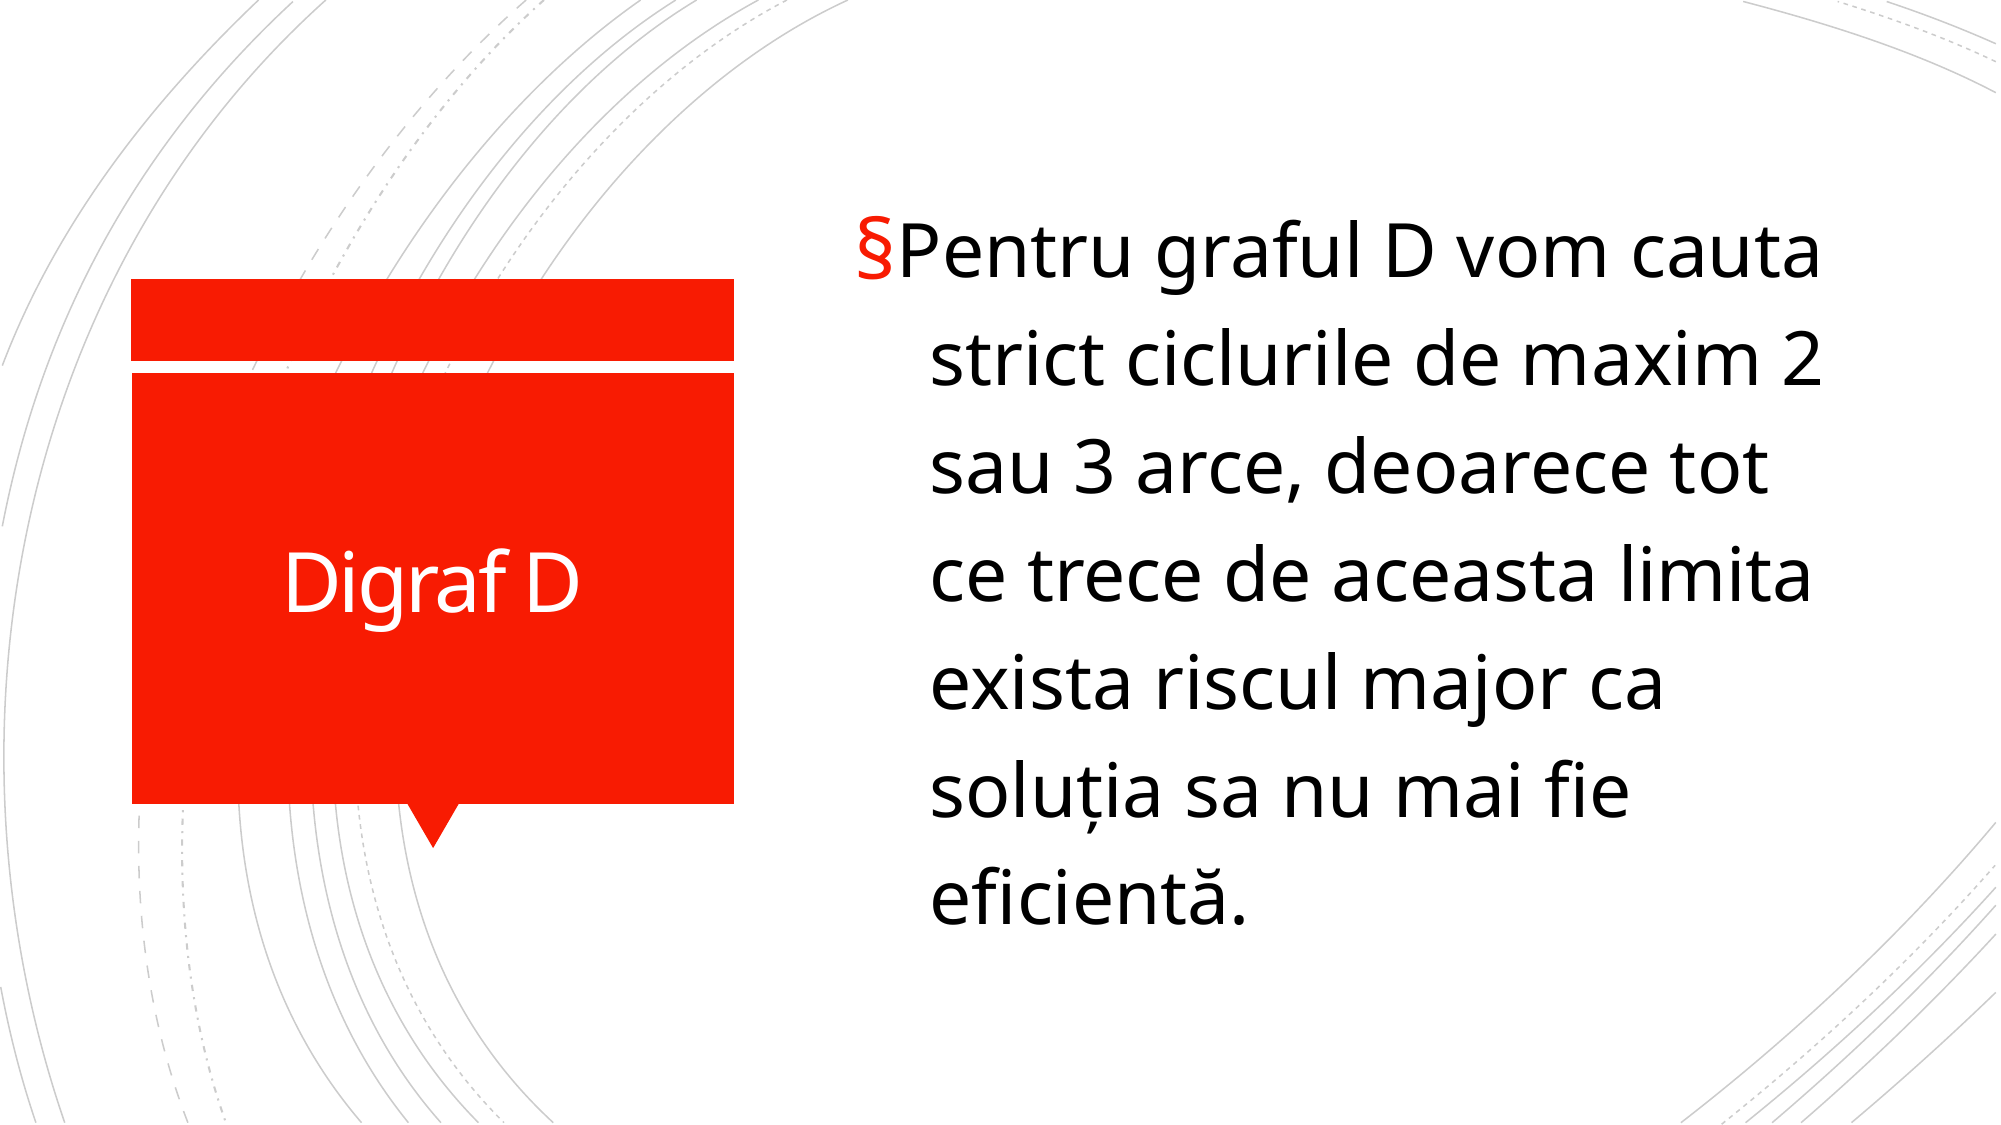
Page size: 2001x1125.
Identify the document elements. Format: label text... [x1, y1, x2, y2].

list Pentru graful D vom cauta strict ciclurile de maxim 2 sau 3 arce, deoarece tot ce trece de aceasta limita exista riscul major ca soluția sa nu mai fie eficientă. [839, 131, 1871, 993]
title Digraf D [145, 385, 720, 789]
